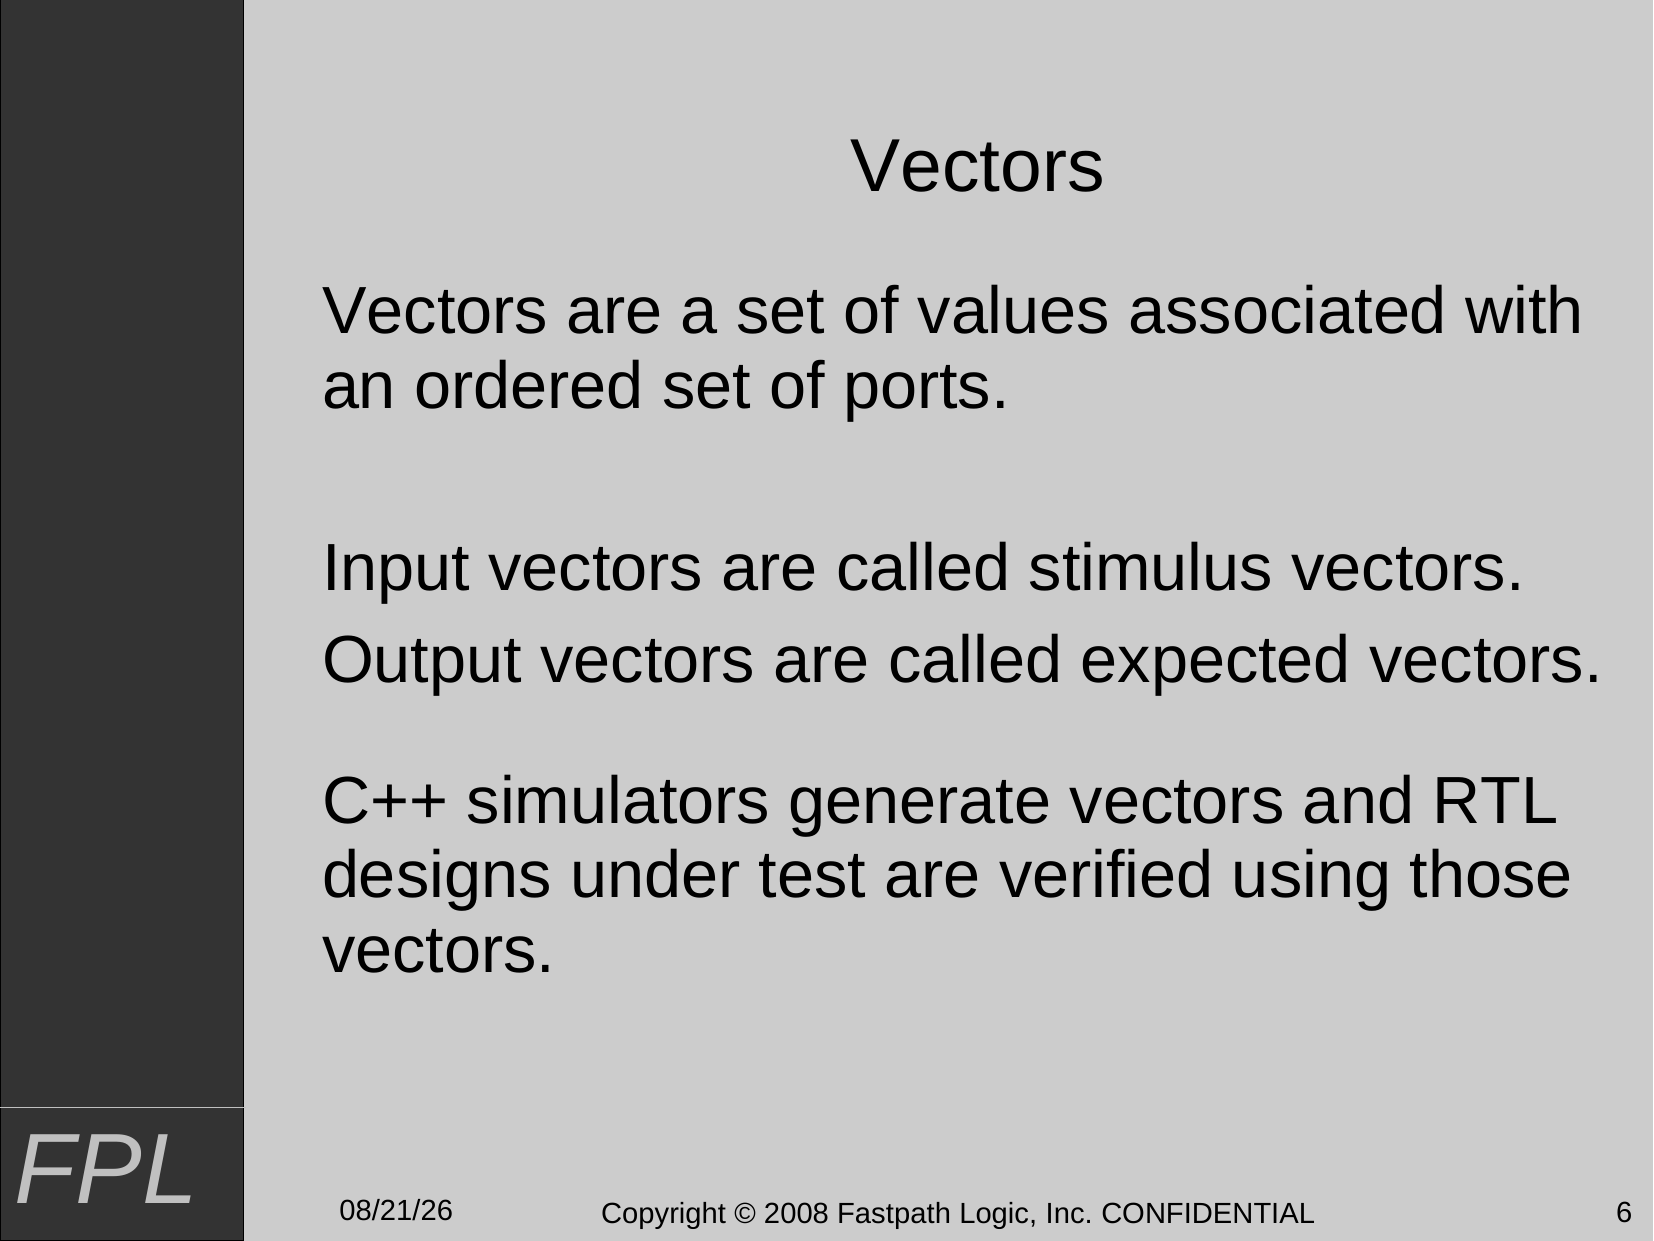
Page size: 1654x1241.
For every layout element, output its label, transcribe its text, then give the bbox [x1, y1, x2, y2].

title Vectors [426, 57, 1529, 272]
list Vectors are a set of values associated with an ordered set of ports. Input vectors are called stimulus vectors. Output vectors are called expected vectors. C++ simulators generate vectors and RTL designs under test are verified using those vectors. [322, 272, 1634, 1241]
